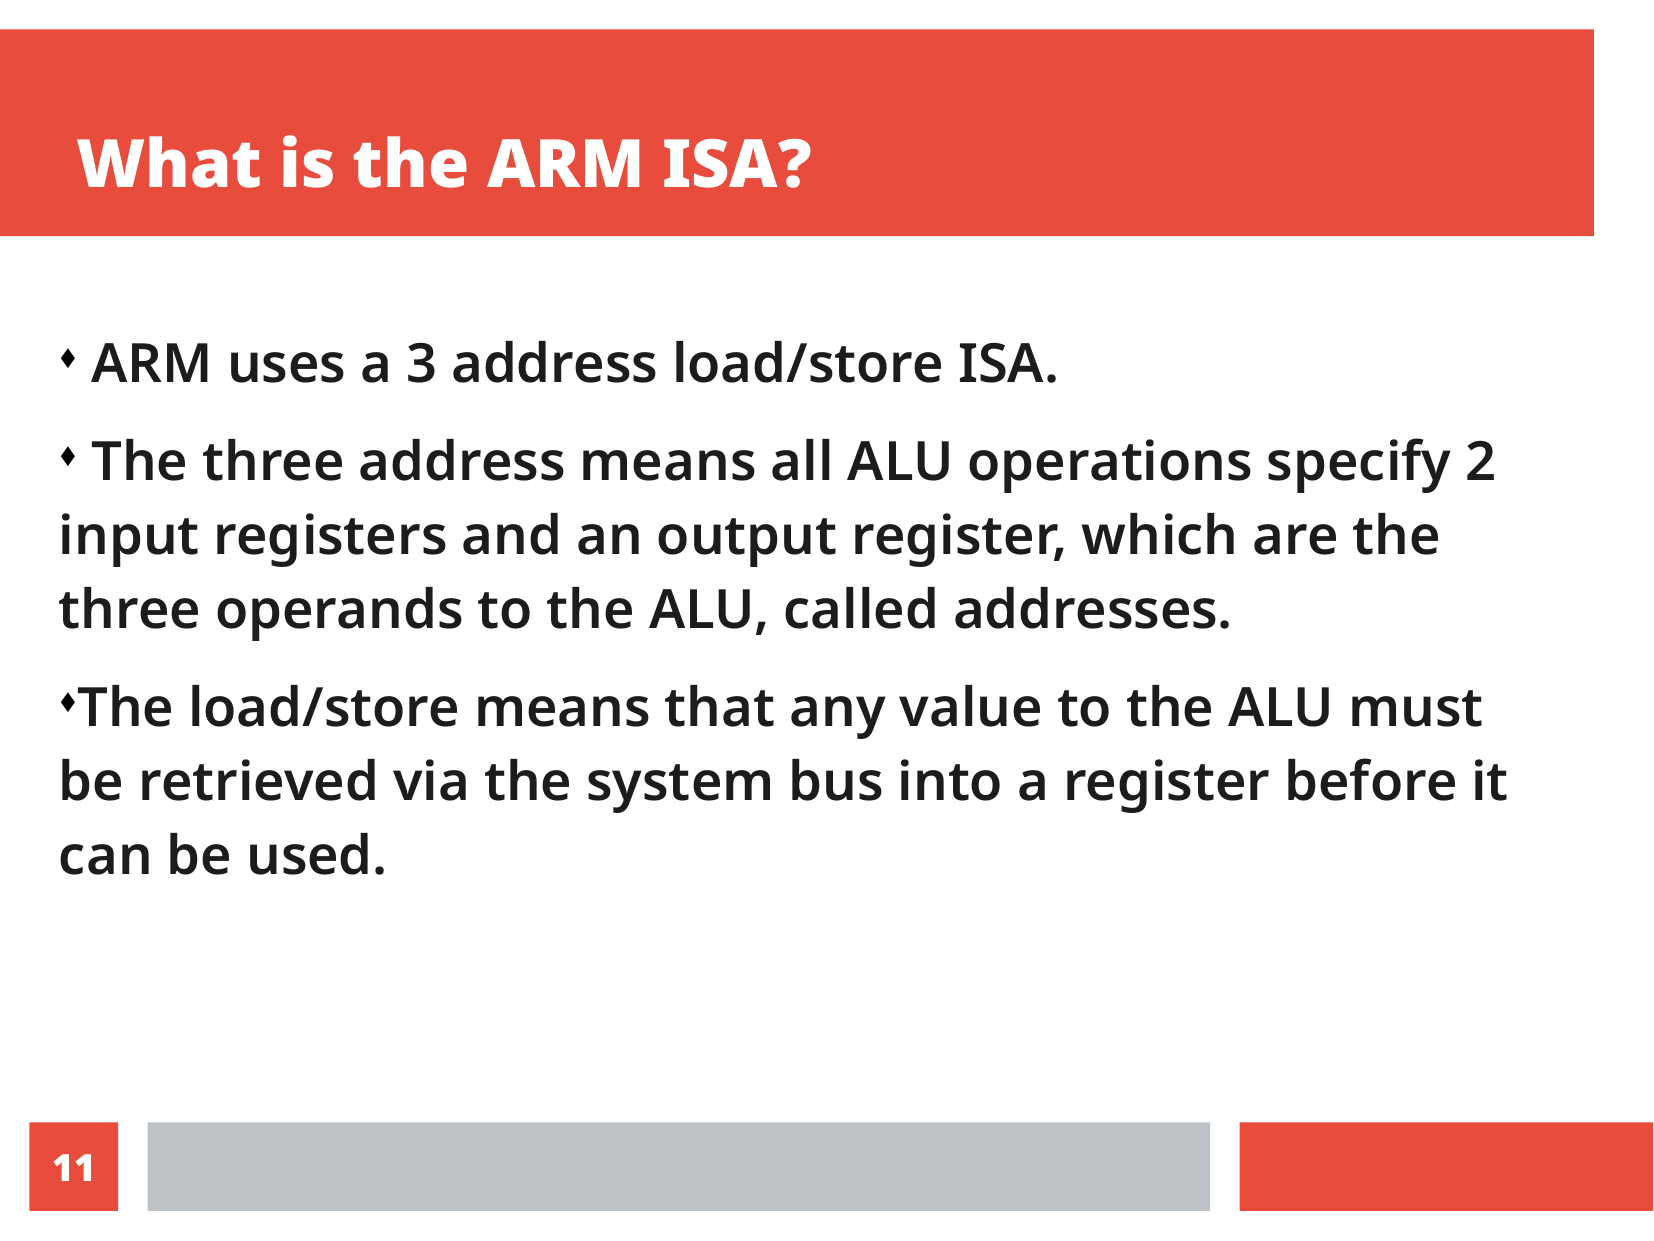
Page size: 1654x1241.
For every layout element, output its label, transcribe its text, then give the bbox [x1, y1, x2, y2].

title What is the ARM ISA? [58, 59, 1594, 207]
list ARM uses a 3 address load/store ISA. The three address means all ALU operations specify 2 input registers and an output register, which are the three operands to the ALU, called addresses. The load/store means that any value to the ALU must be retrieved via the system bus into a register before it can be used. [58, 324, 1565, 1093]
